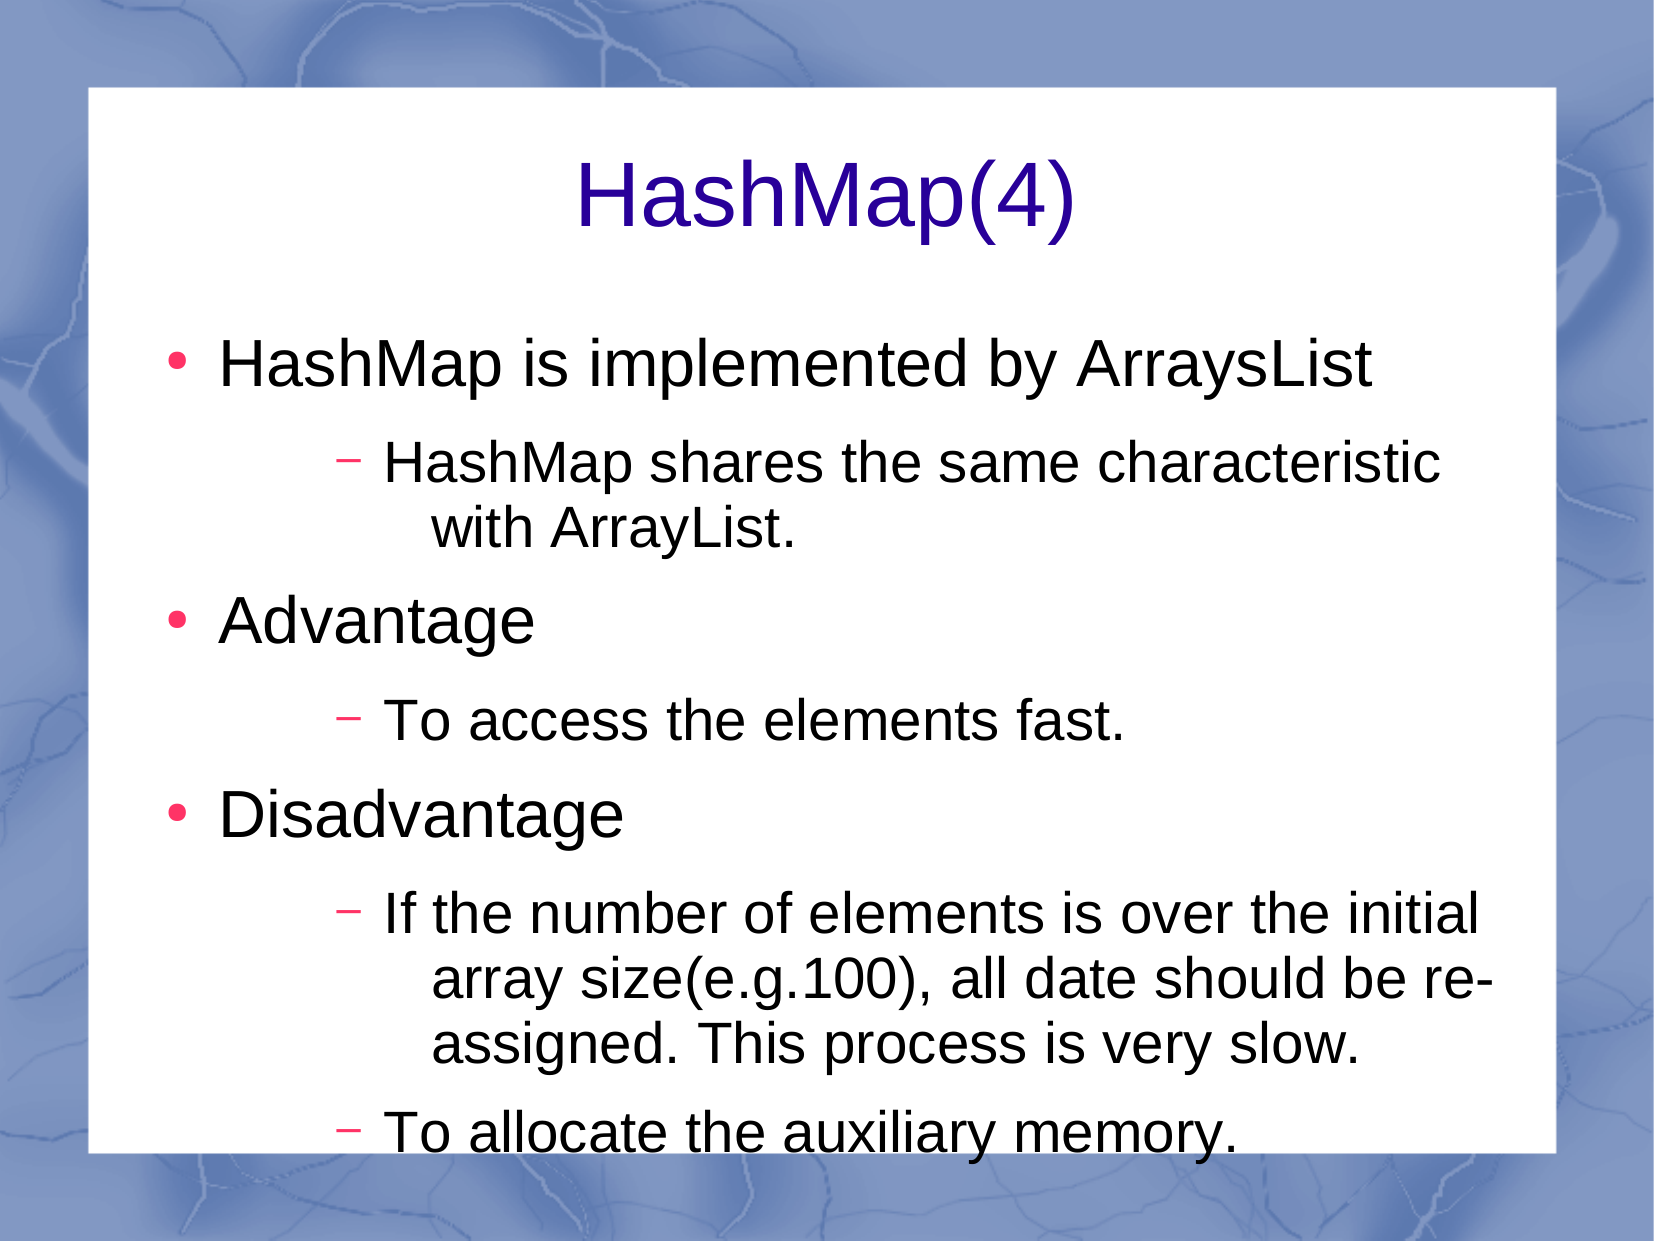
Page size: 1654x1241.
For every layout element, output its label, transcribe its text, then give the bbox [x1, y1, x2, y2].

title HashMap(4) [118, 98, 1536, 291]
list HashMap is implemented by ArraysList HashMap shares the same characteristic with ArrayList. Advantage To access the elements fast. Disadvantage If the number of elements is over the initial array size(e.g.100), all date should be re-assigned. This process is very slow. To allocate the auxiliary memory. [147, 325, 1506, 1163]
picture [0, 0, 1654, 1241]
